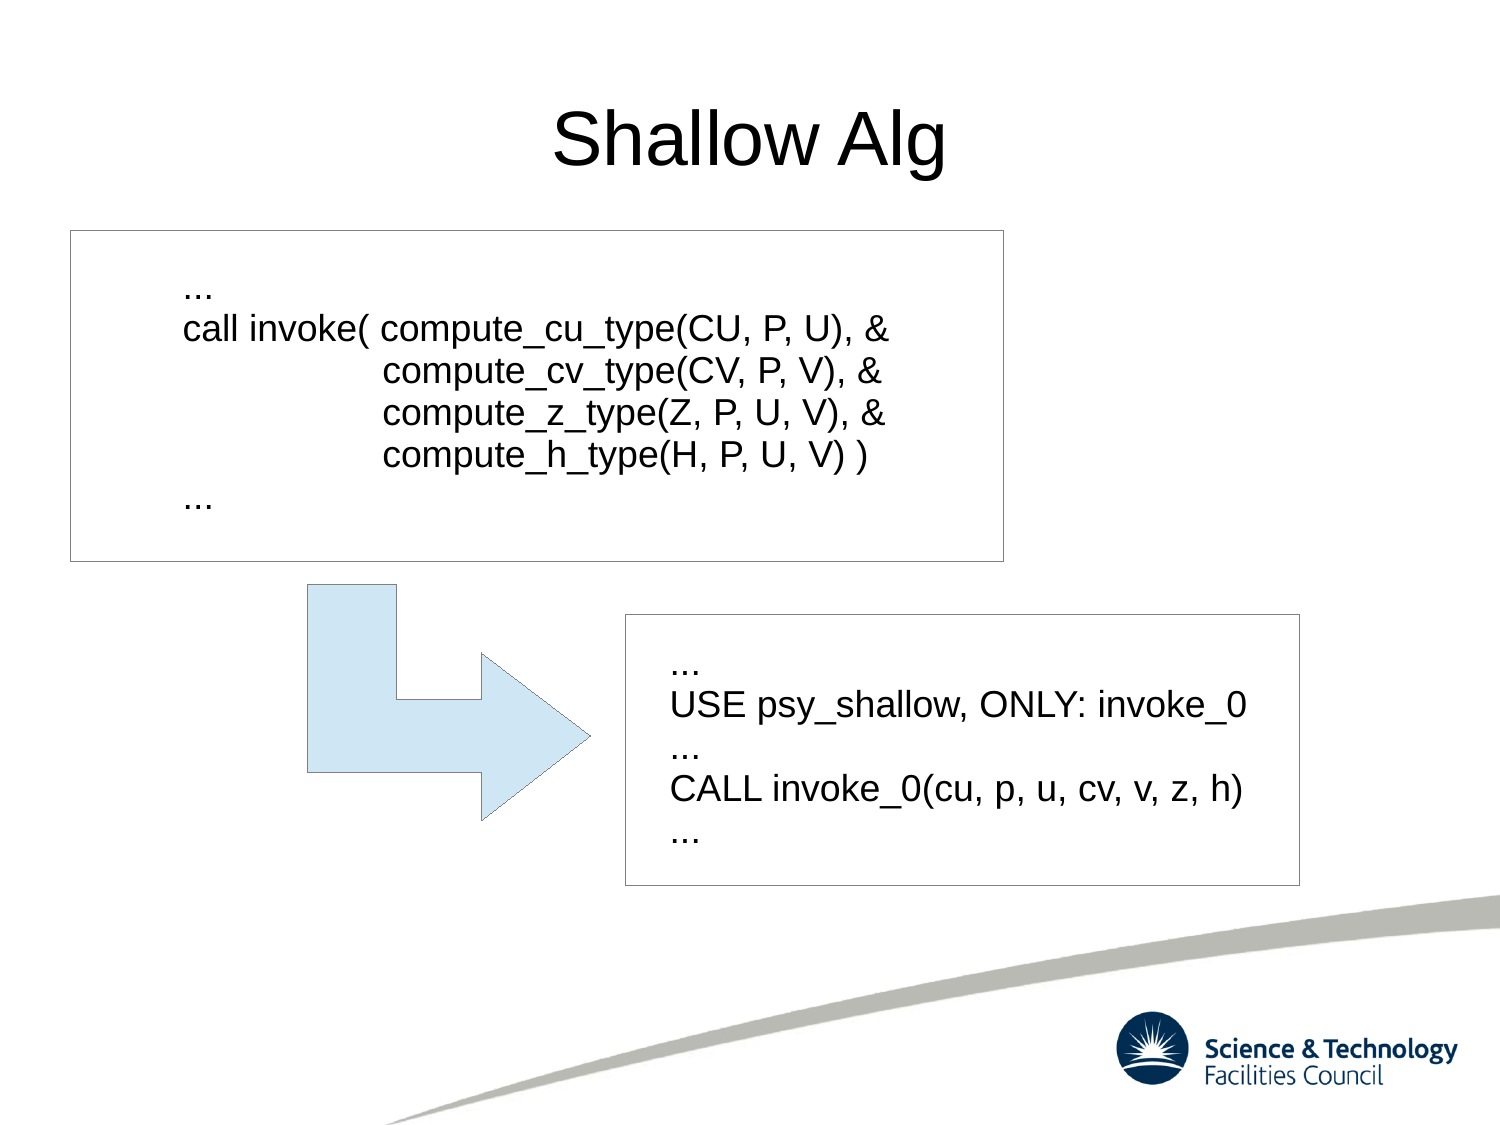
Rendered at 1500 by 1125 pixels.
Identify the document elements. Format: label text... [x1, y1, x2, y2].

text_box ... call invoke( compute_cu_type(CU, P, U), & compute_cv_type(CV, P, V), & compute_z_type(Z, P, U, V), & compute_h_type(H, P, U, V) ) ... [125, 258, 951, 526]
title Shallow Alg [75, 44, 1425, 233]
picture [371, 894, 1500, 1125]
text_box [307, 584, 591, 821]
text_box ... USE psy_shallow, ONLY: invoke_0 ... CALL invoke_0(cu, p, u, cv, v, z, h) ... [654, 634, 1441, 860]
